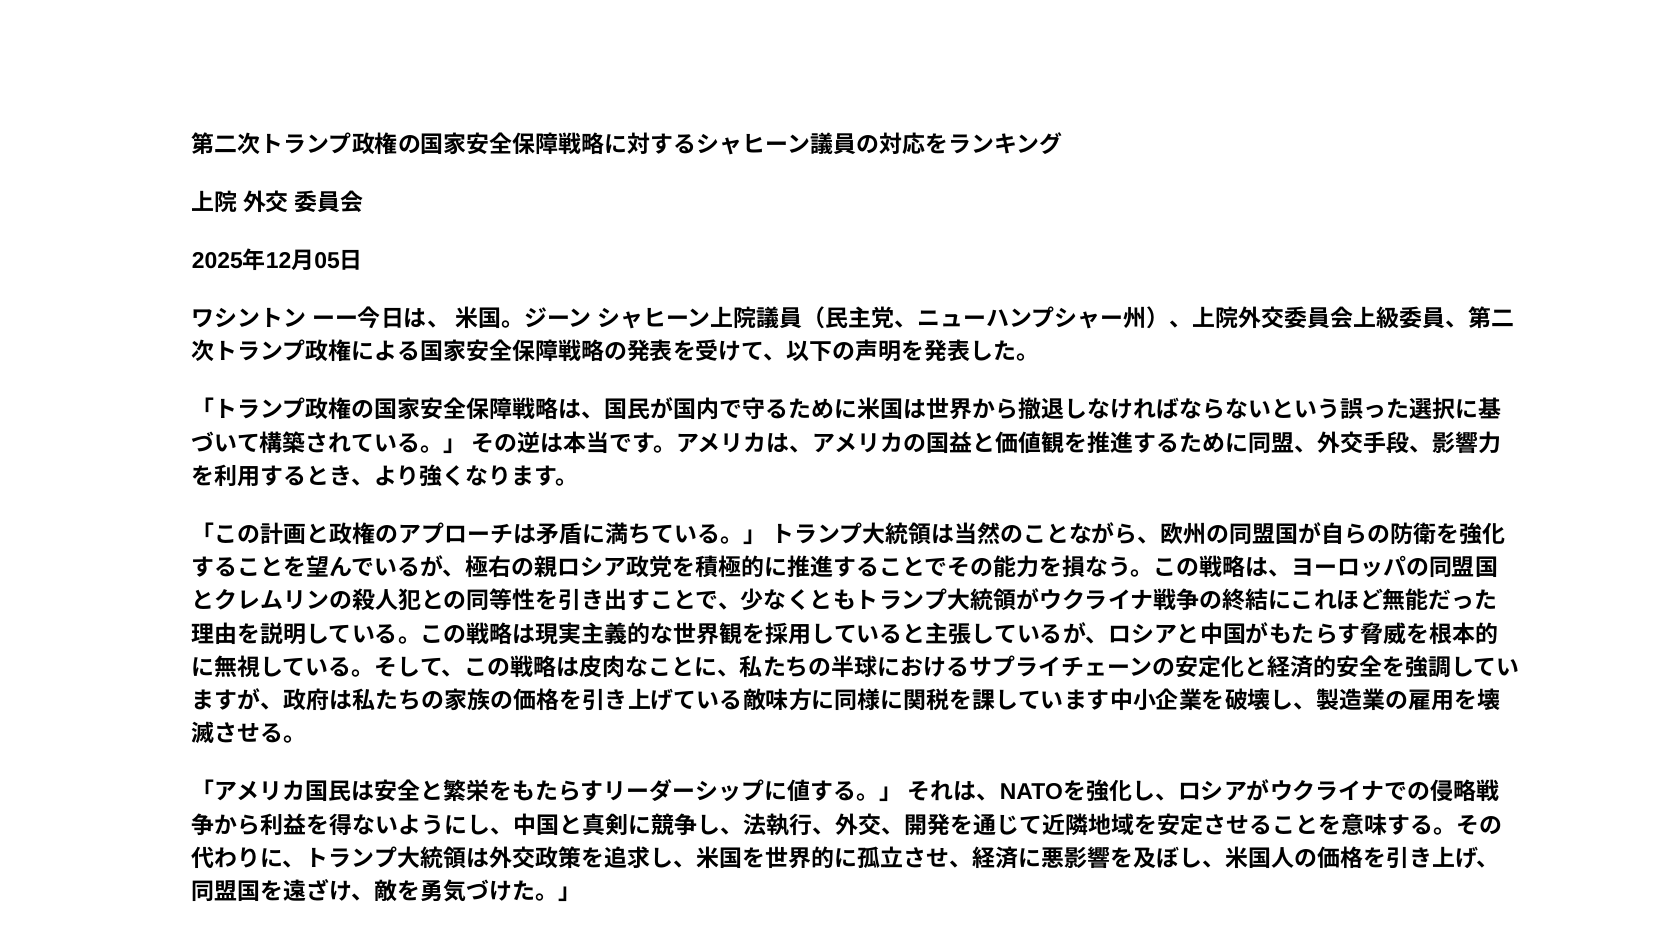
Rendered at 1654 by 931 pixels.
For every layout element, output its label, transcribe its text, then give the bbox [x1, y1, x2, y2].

text_box 第二次トランプ政権の国家安全保障戦略に対するシャヒーン議員の対応をランキング 上院 外交 委員会 2025年12月05日 ワシントン ーー今日は、 米国。ジーン シャヒーン上院議員（民主党、ニューハンプシャー州）、上院外交委員会上級委員、第二次トランプ政権による国家安全保障戦略の発表を受けて、以下の声明を発表した。 「トランプ政権の国家安全保障戦略は、国民が国内で守るために米国は世界から撤退しなければならないという誤った選択に基づいて構築されている。」 その逆は本当です。アメリカは、アメリカの国益と価値観を推進するために同盟、外交手段、影響力を利用するとき、より強くなります。 「この計画と政権のアプローチは矛盾に満ちている。」 トランプ大統領は当然のことながら、欧州の同盟国が自らの防衛を強化することを望んでいるが、極右の親ロシア政党を積極的に推進することでその能力を損なう。この戦略は、ヨーロッパの同盟国とクレムリンの殺人犯との同等性を引き出すことで、少なくともトランプ大統領がウクライナ戦争の終結にこれほど無能だった理由を説明している。この戦略は現実主義的な世界観を採用していると主張しているが、ロシアと中国がもたらす脅威を根本的に無視している。そして、この戦略は皮肉なことに、私たちの半球におけるサプライチェーンの安定化と経済的安全を強調していますが、政府は私たちの家族の価格を引き上げている敵味方に同様に関税を課しています中小企業を破壊し、製造業の雇用を壊滅させる。 「アメリカ国民は安全と繁栄をもたらすリーダーシップに値する。」 それは、NATOを強化し、ロシアがウクライナでの侵略戦争から利益を得ないようにし、中国と真剣に競争し、法執行、外交、開発を通じて近隣地域を安定させることを意味する。その代わりに、トランプ大統領は外交政策を追求し、米国を世界的に孤立させ、経済に悪影響を及ぼし、米国人の価格を引き上げ、同盟国を遠ざけ、敵を勇気づけた。」 [177, 118, 1536, 914]
